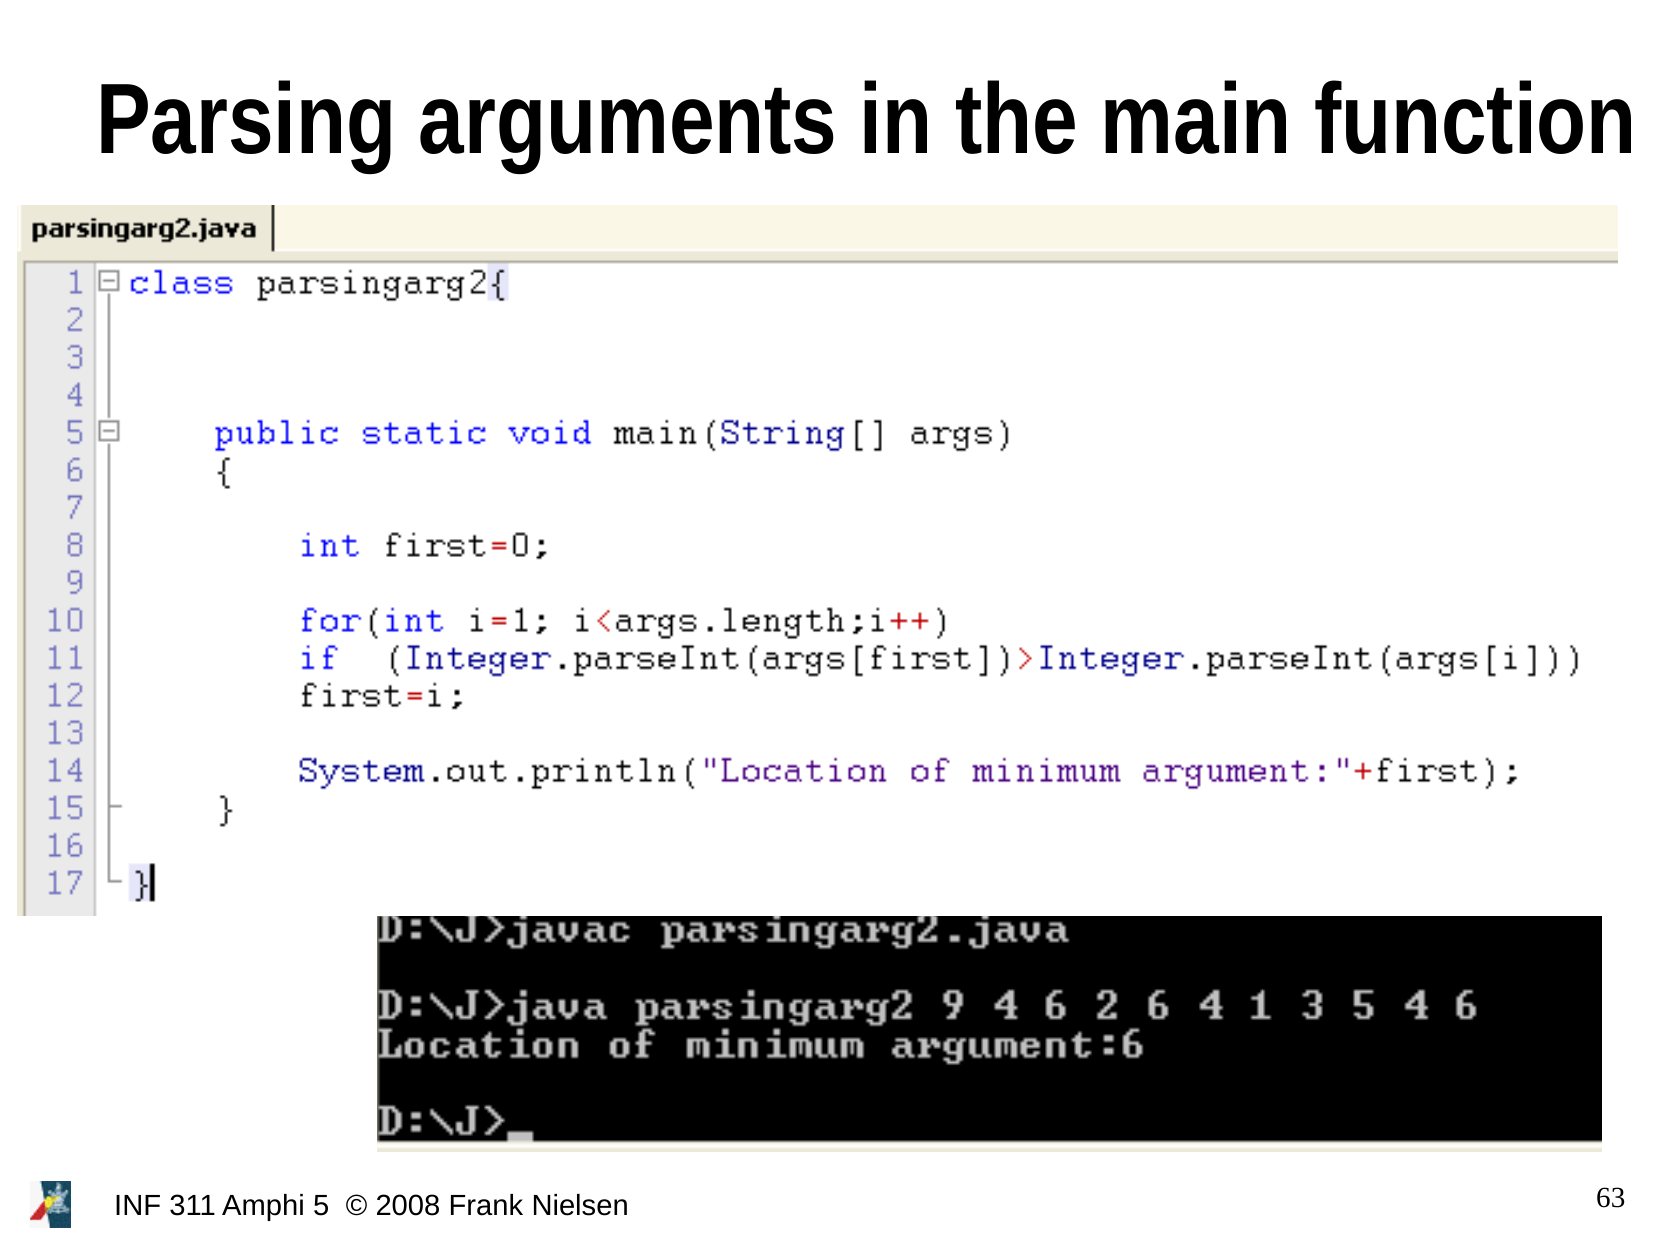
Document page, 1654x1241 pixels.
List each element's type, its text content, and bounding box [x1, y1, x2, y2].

picture [17, 205, 1618, 1152]
picture [29, 1181, 71, 1228]
text_box Parsing arguments in the main function [81, 53, 1654, 183]
